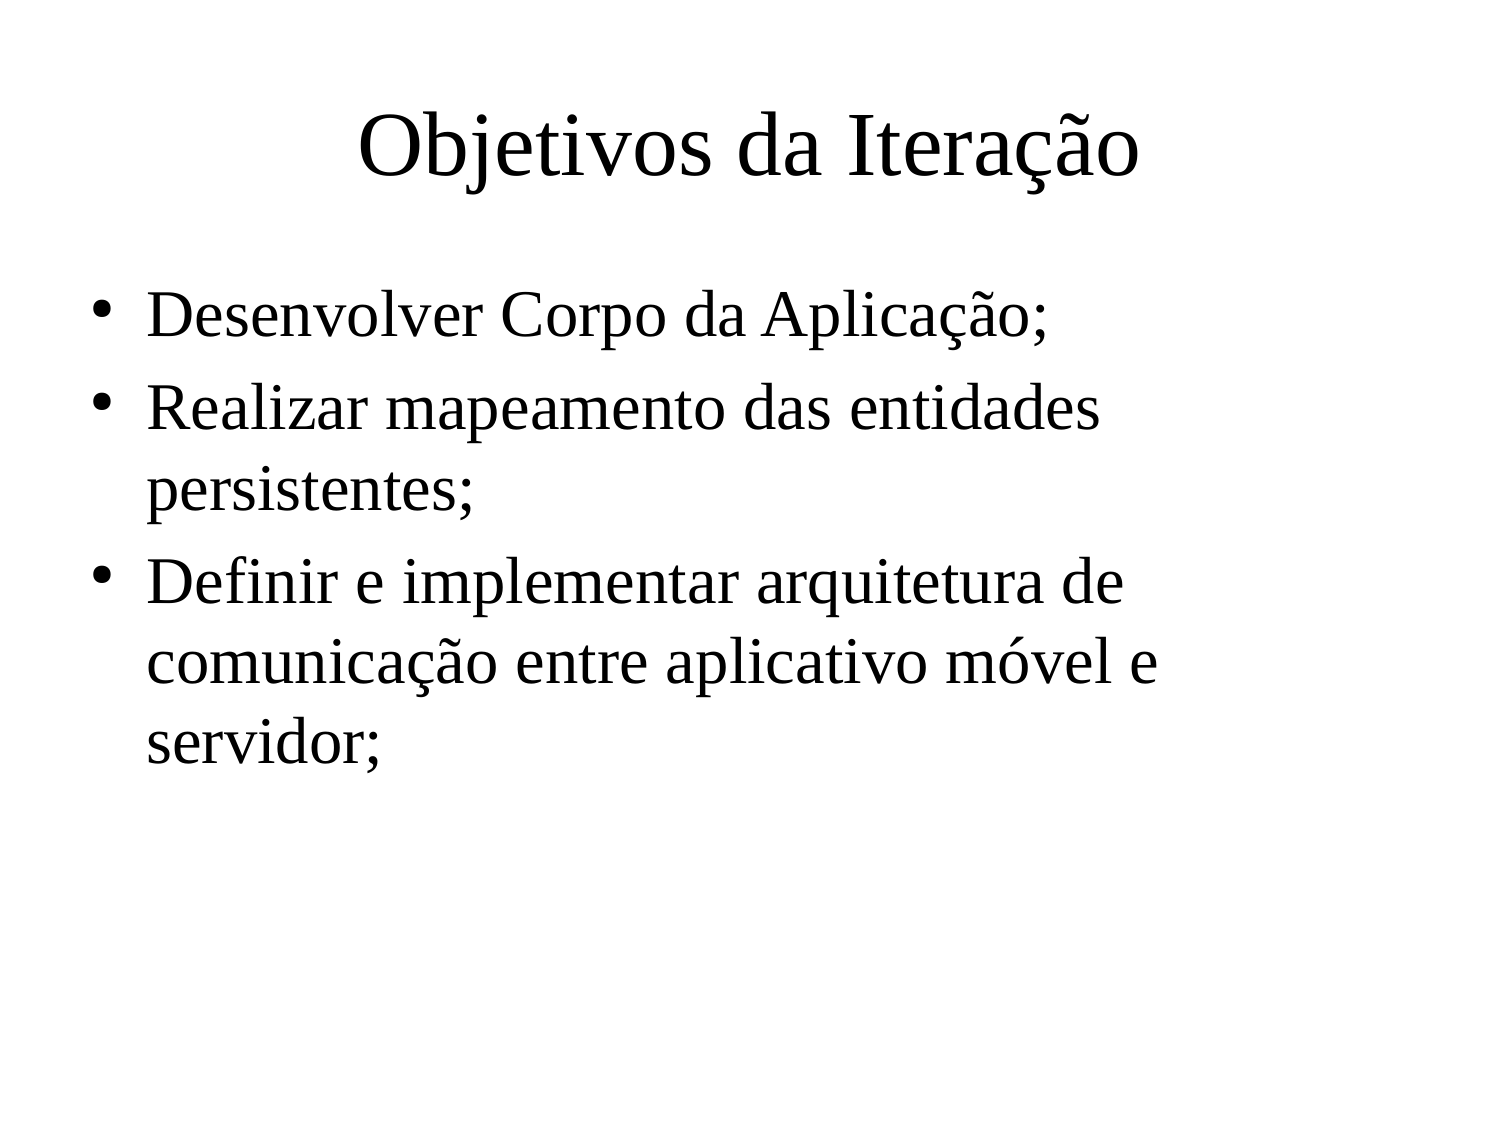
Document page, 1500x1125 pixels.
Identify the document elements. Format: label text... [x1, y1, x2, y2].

list Desenvolver Corpo da Aplicação; Realizar mapeamento das entidades persistentes; Definir e implementar arquitetura de comunicação entre aplicativo móvel e servidor; [75, 262, 1425, 1005]
title Objetivos da Iteração [75, 45, 1425, 233]
